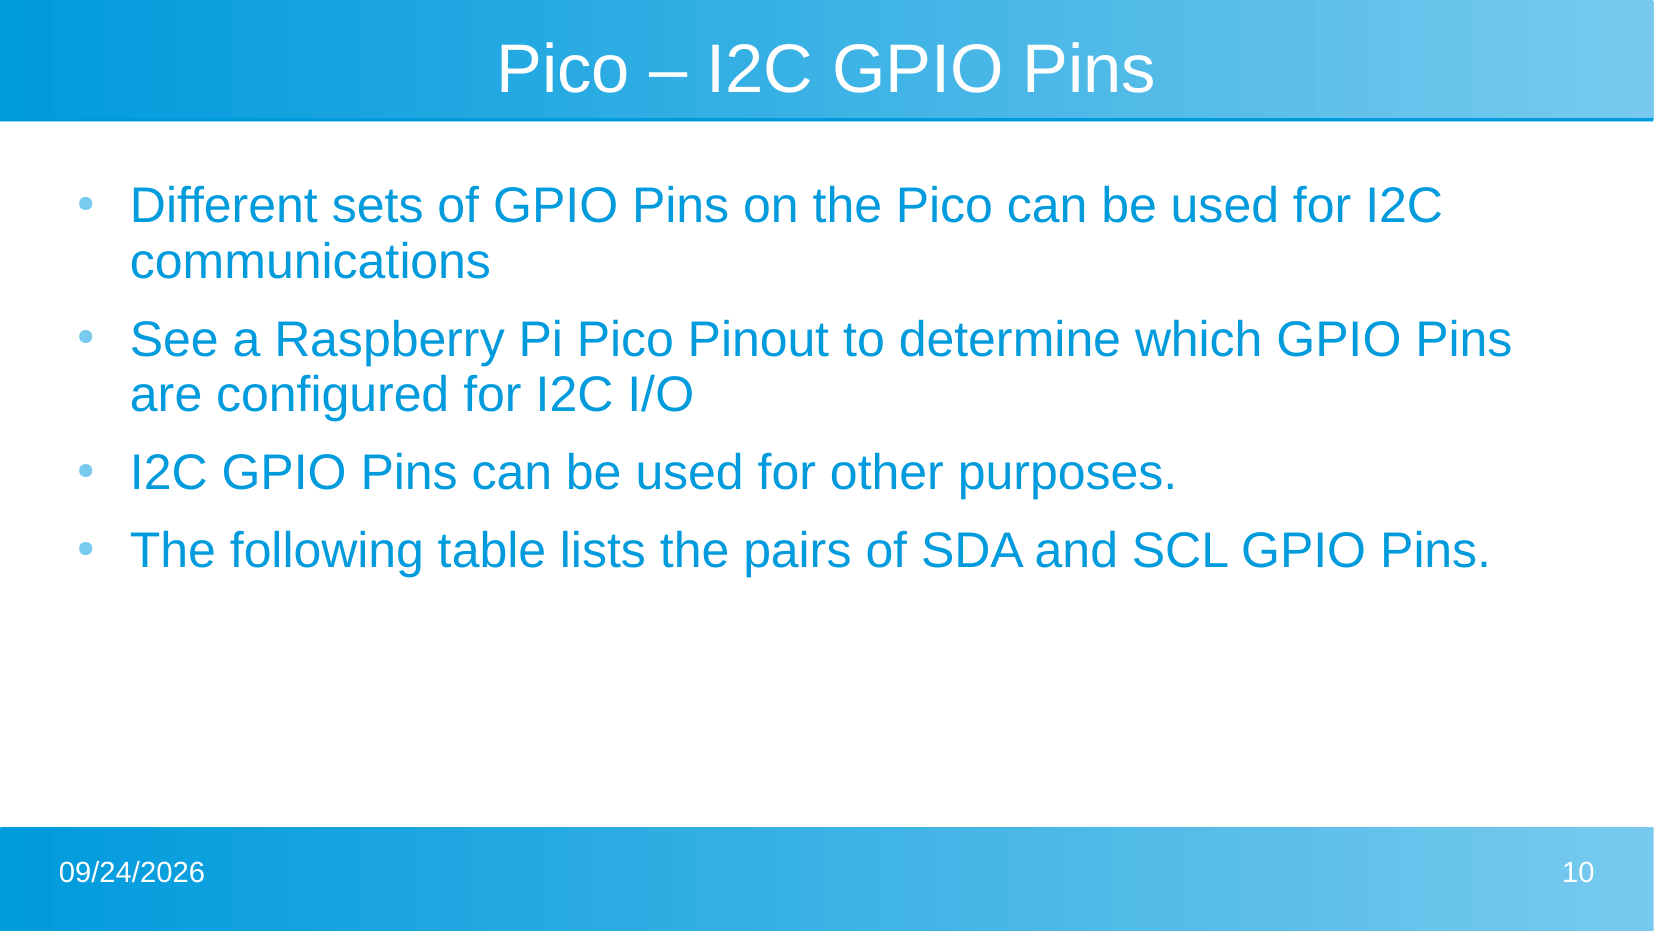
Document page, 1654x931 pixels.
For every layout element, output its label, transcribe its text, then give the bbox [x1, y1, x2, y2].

list Different sets of GPIO Pins on the Pico can be used for I2C communications See a Raspberry Pi Pico Pinout to determine which GPIO Pins are configured for I2C I/O I2C GPIO Pins can be used for other purposes. The following table lists the pairs of SDA and SCL GPIO Pins. [59, 177, 1595, 768]
title Pico – I2C GPIO Pins [59, 29, 1595, 108]
